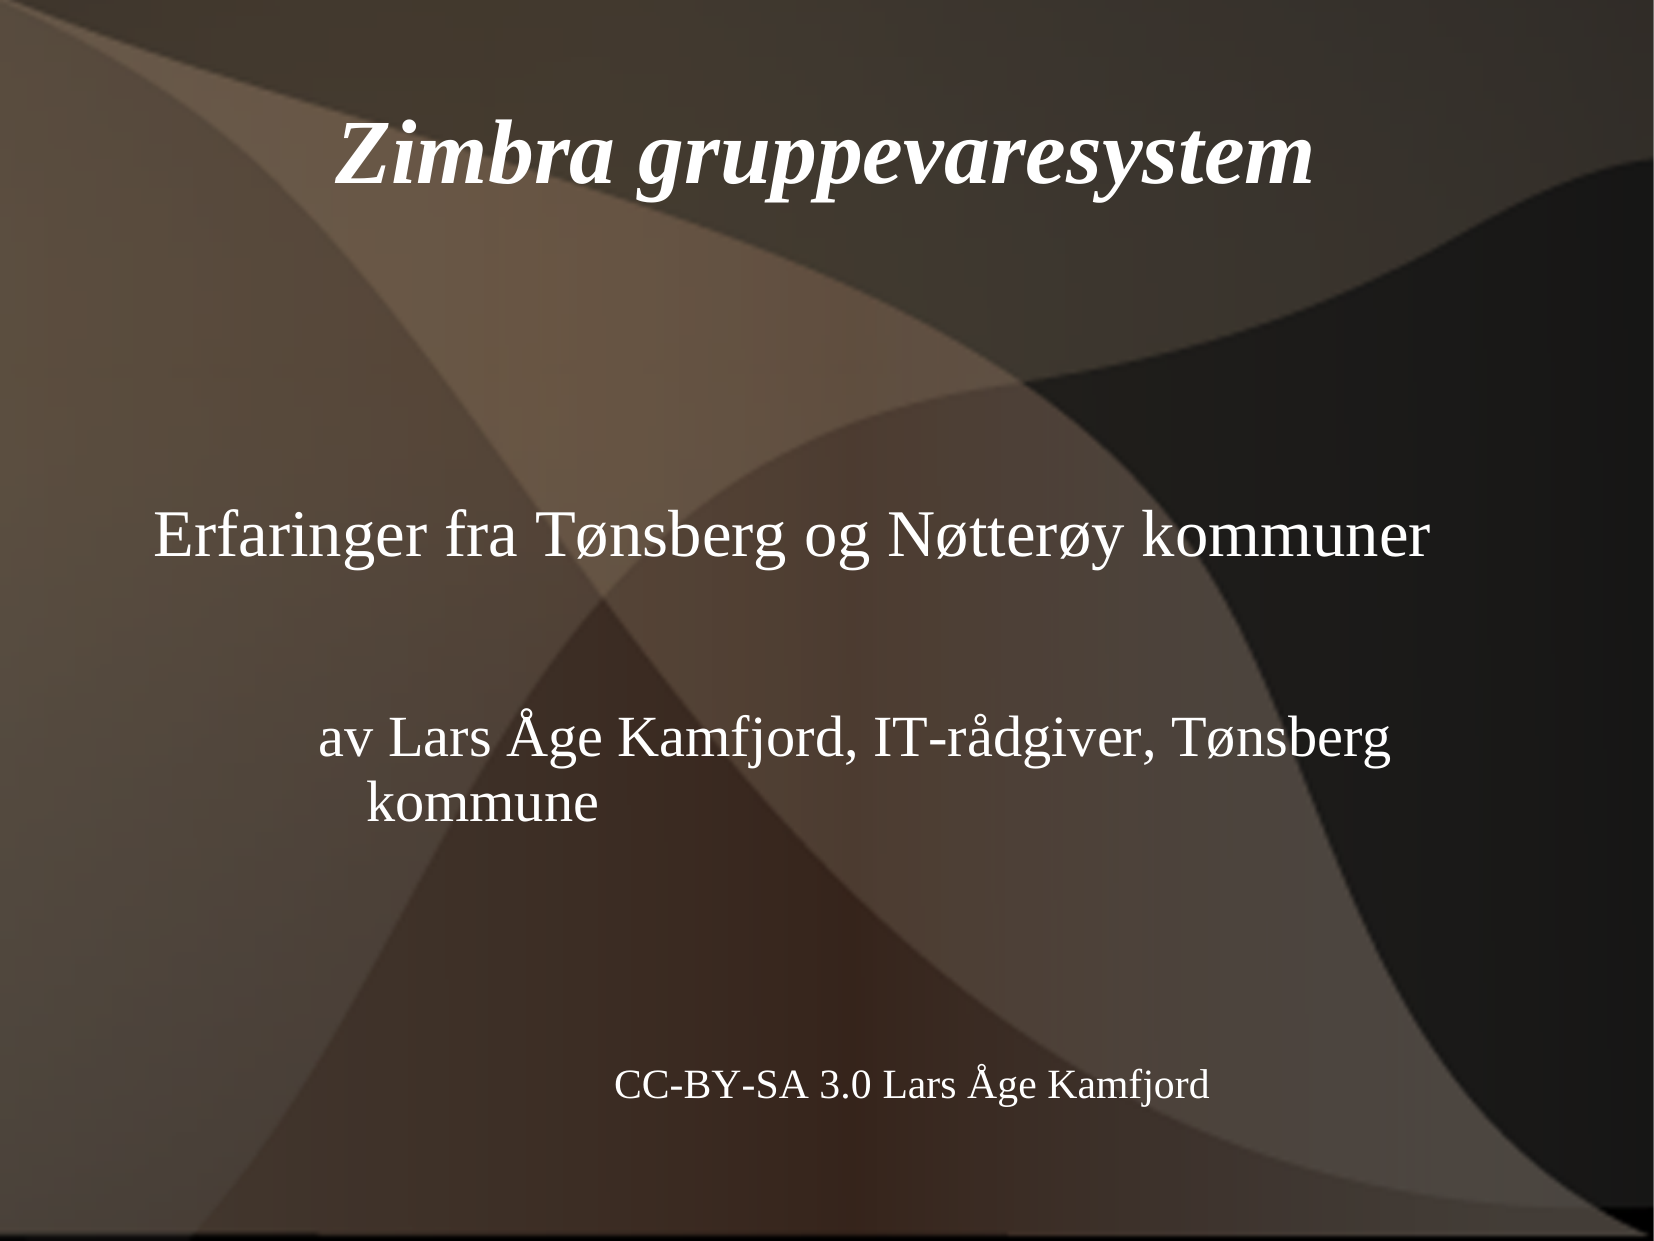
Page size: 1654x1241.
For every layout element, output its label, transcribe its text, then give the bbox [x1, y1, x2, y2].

list Erfaringer fra Tønsberg og Nøtterøy kommuner av Lars Åge Kamfjord, IT-rådgiver, Tønsberg kommune CC-BY-SA 3.0 Lars Åge Kamfjord [82, 290, 1571, 1108]
title Zimbra gruppevaresystem [82, 49, 1571, 257]
picture [0, 0, 1654, 1241]
